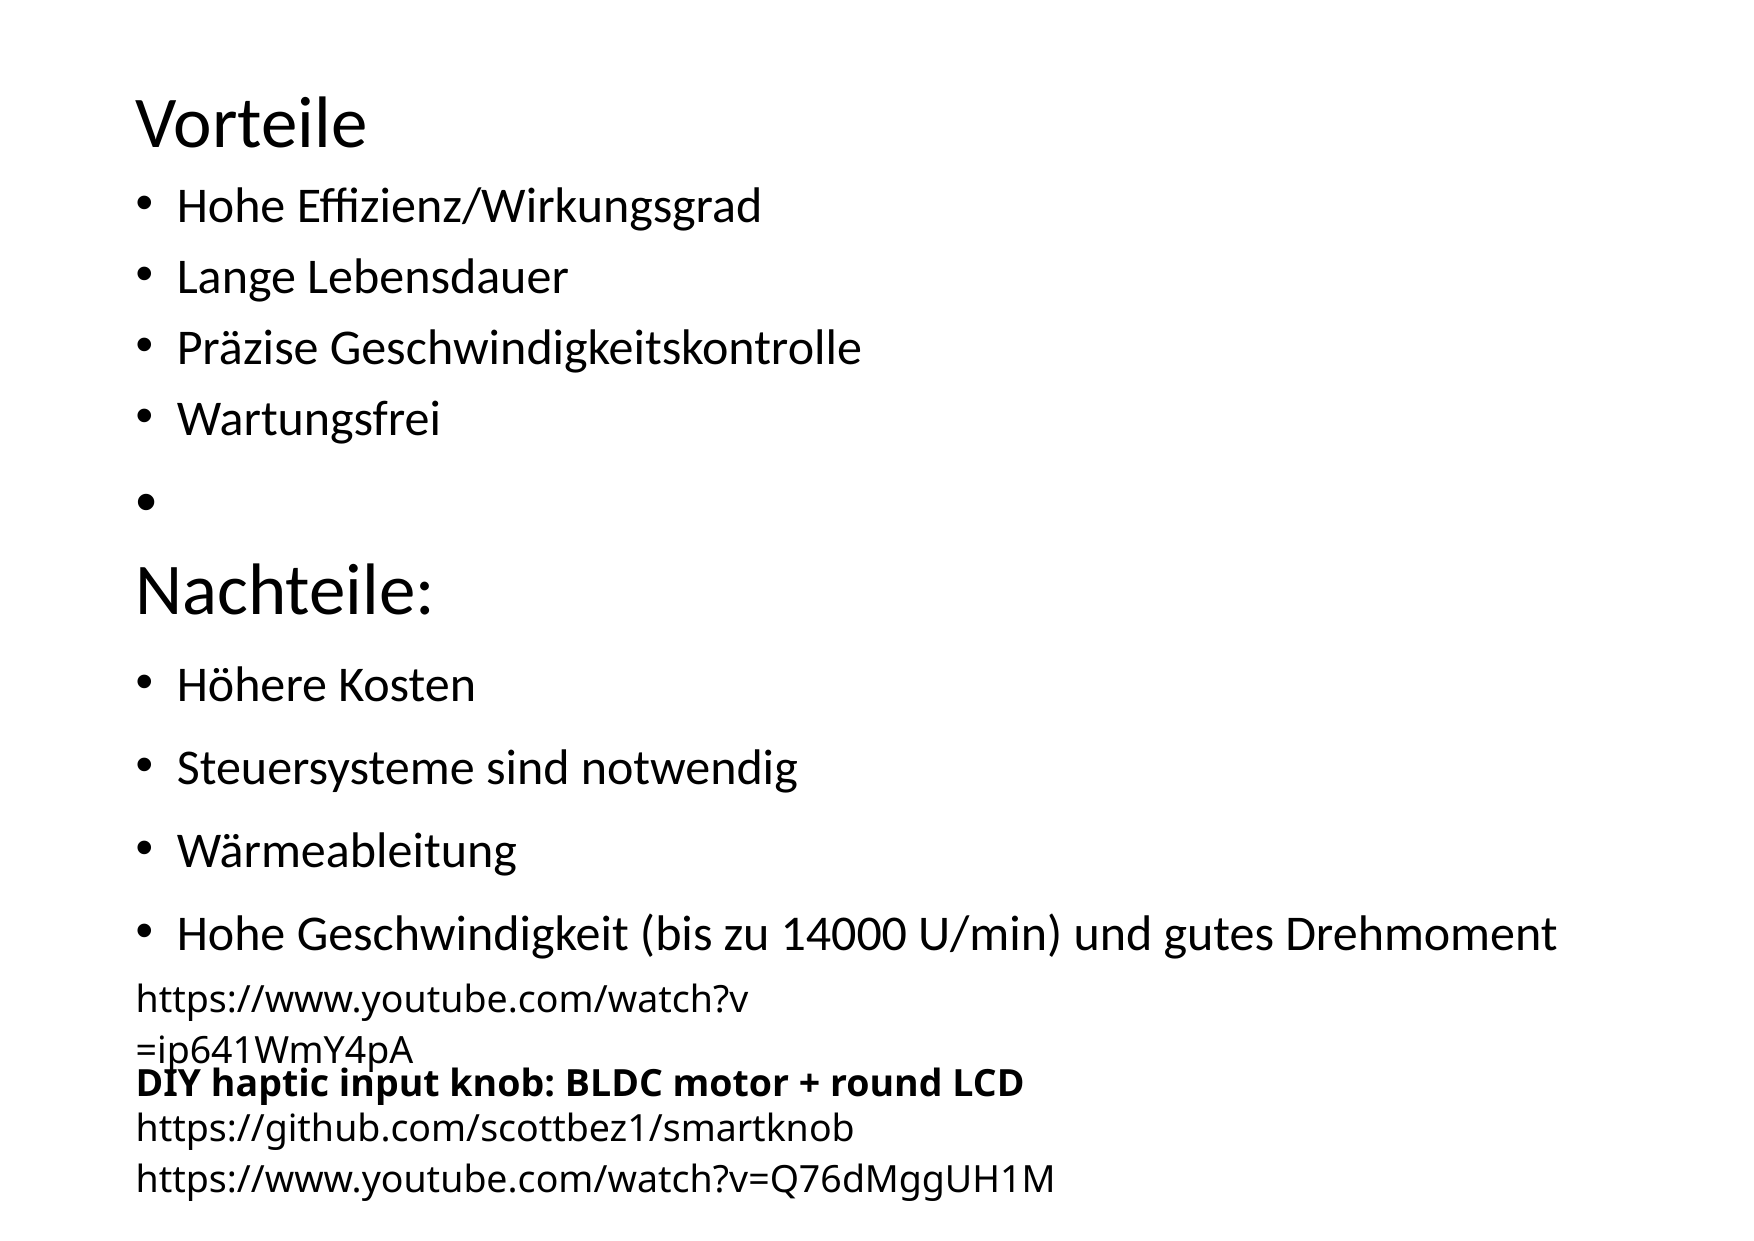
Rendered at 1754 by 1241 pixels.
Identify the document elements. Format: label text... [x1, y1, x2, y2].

list Vorteile Hohe Effizienz/Wirkungsgrad Lange Lebensdauer Präzise Geschwindigkeitskontrolle Wartungsfrei Nachteile: Höhere Kosten Steuersysteme sind notwendig Wärmeableitung Hohe Geschwindigkeit (bis zu 14000 U/min) und gutes Drehmoment [120, 84, 1634, 1070]
text_box https://www.youtube.com/watch?v=ip641WmY4pA [120, 967, 998, 1029]
text_box DIY haptic input knob: BLDC motor + round LCD https://github.com/scottbez1/smartknob https://www.youtube.com/watch?v=Q76dMggUH1M [120, 1051, 1160, 1204]
